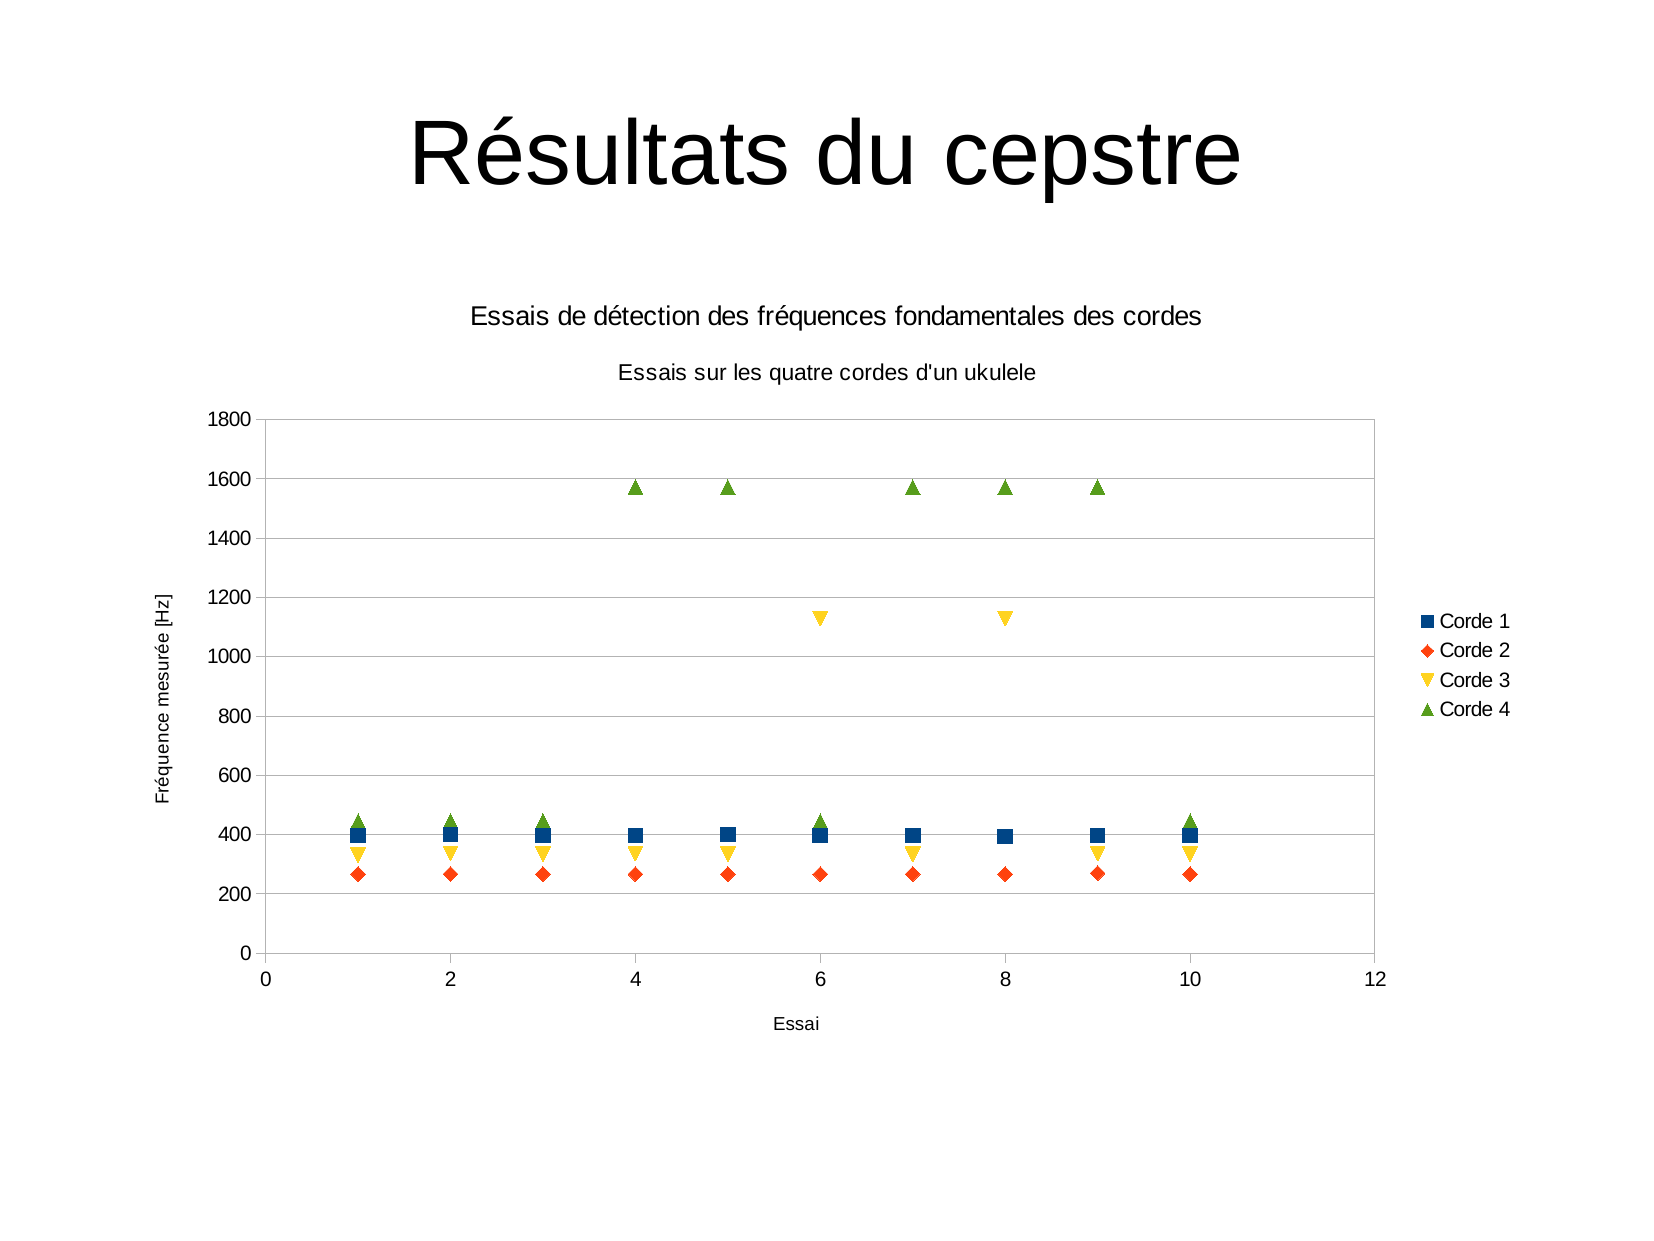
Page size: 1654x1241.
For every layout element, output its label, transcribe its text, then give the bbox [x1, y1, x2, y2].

chart [119, 265, 1536, 1066]
title Résultats du cepstre [82, 49, 1571, 257]
